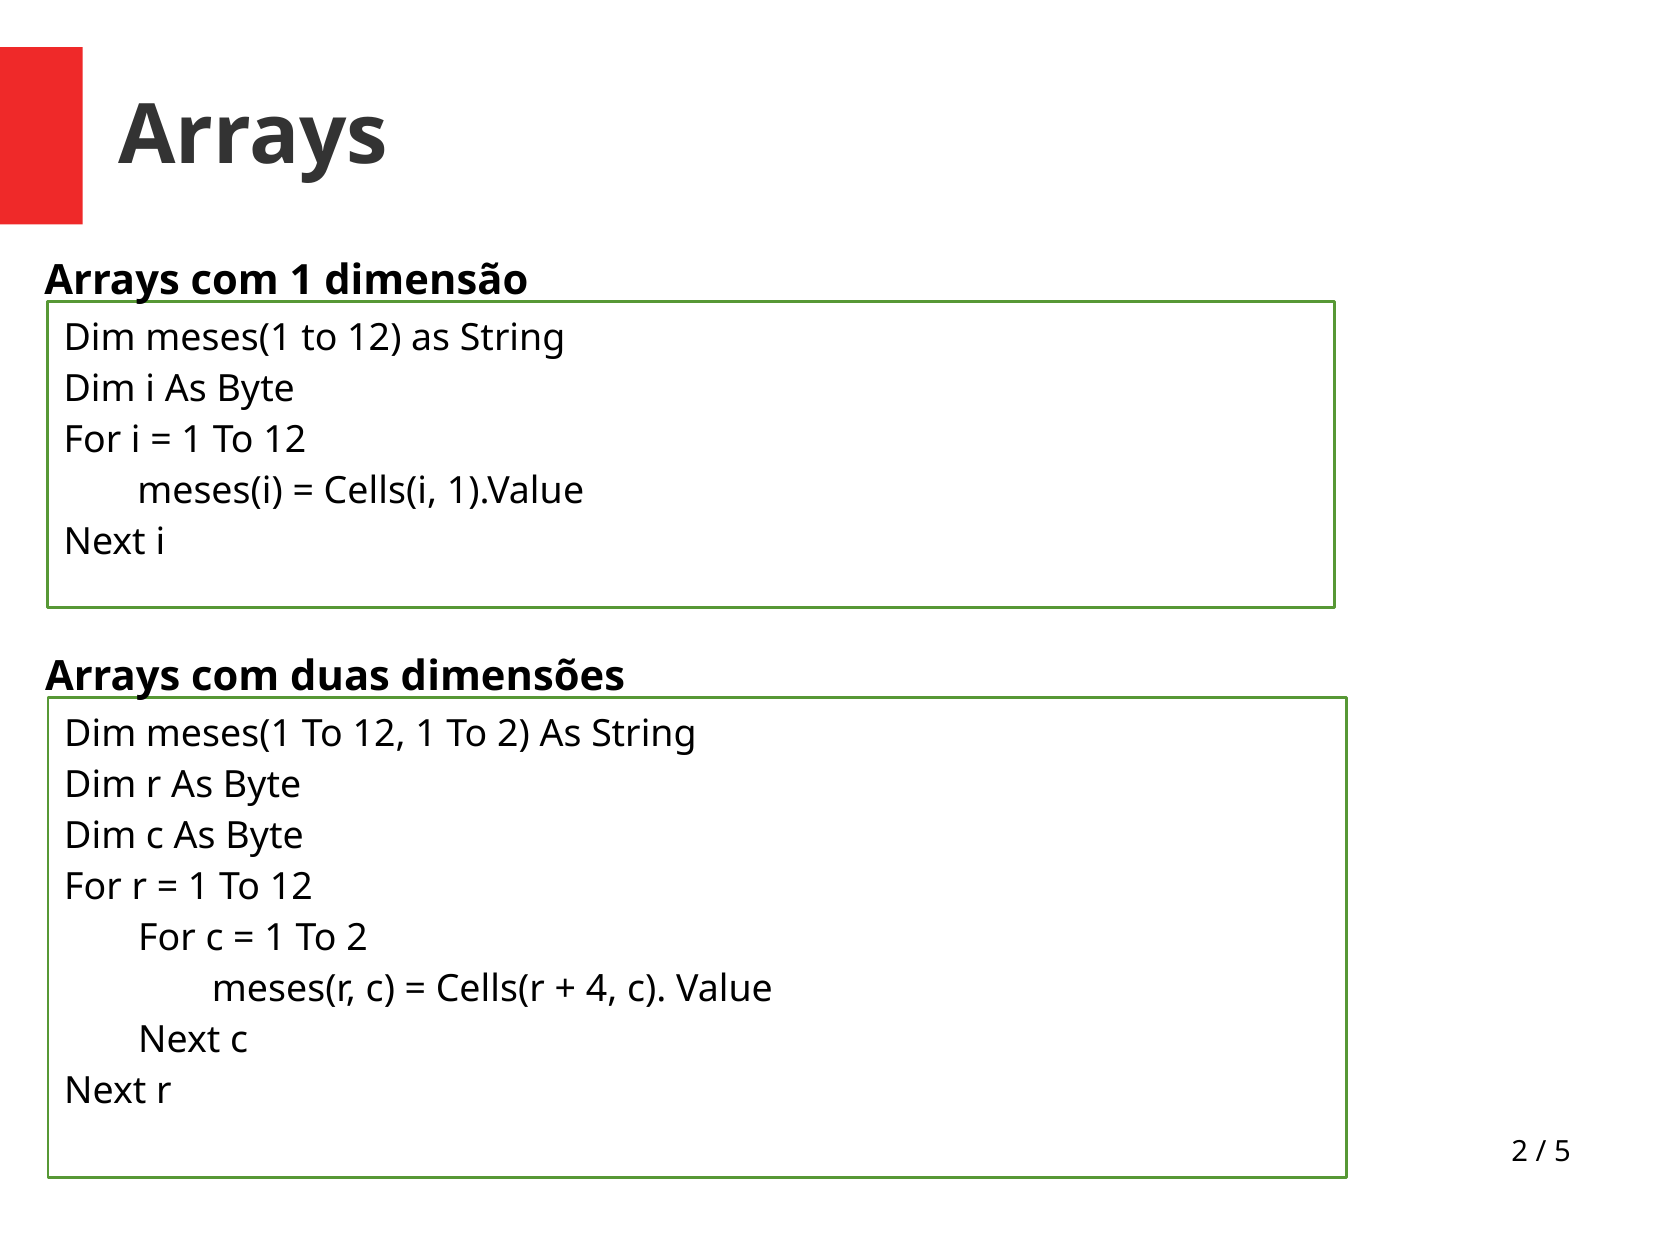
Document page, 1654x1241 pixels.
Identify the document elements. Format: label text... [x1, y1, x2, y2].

text_box Dim meses(1 To 12, 1 To 2) As String Dim r As Byte Dim c As Byte For r = 1 To 12 For c = 1 To 2 meses(r, c) = Cells(r + 4, c). Value Next c Next r [48, 697, 1347, 1178]
text_box Arrays com duas dimensões [30, 638, 585, 704]
text_box Dim meses(1 to 12) as String Dim i As Byte For i = 1 To 12 meses(i) = Cells(i, 1).Value Next i [47, 301, 1335, 608]
text_box Arrays com 1 dimensão [29, 242, 495, 307]
title Arrays [118, 49, 1571, 213]
